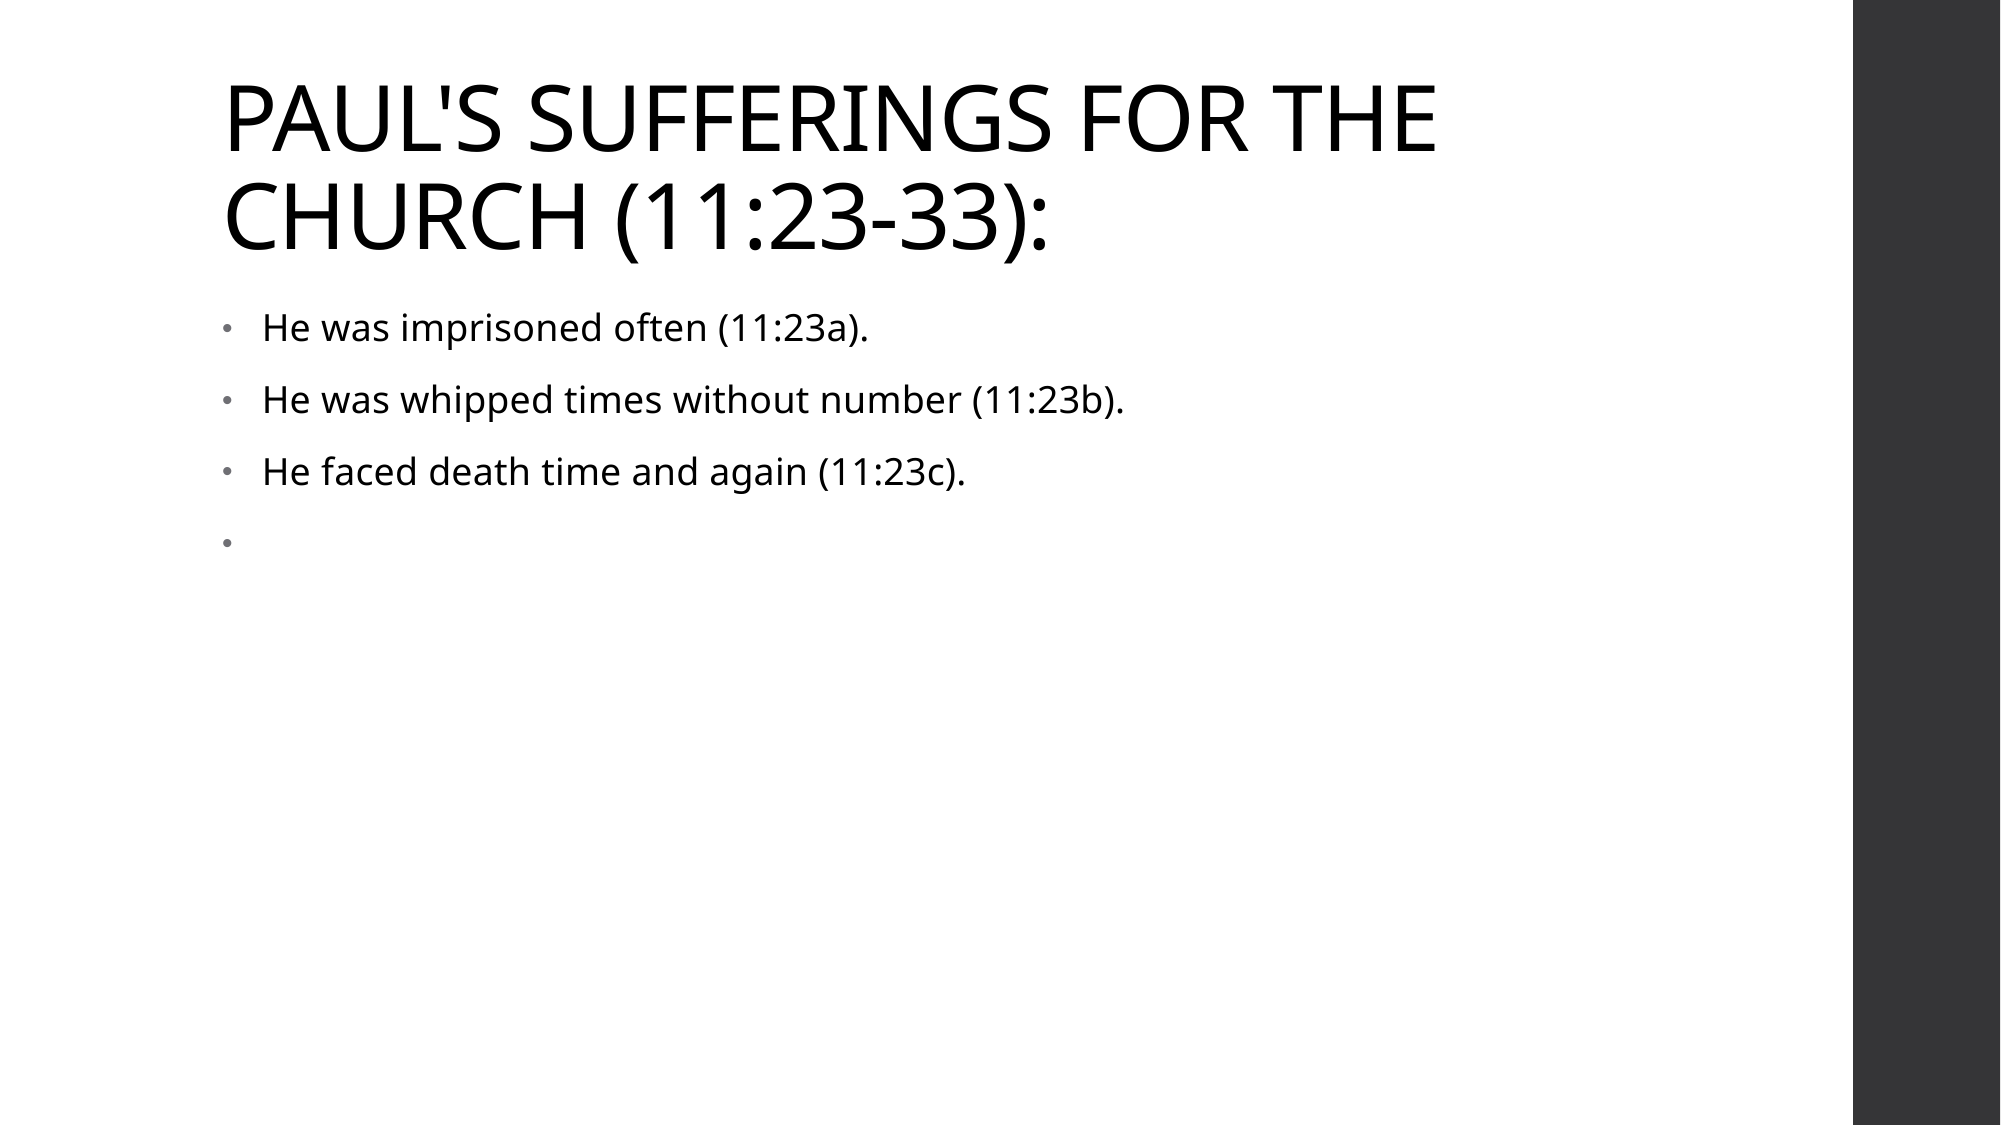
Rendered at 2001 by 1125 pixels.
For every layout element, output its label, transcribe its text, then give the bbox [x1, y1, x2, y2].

list He was imprisoned often (11:23a). He was whipped times without number (11:23b). He faced death time and again (11:23c). [206, 299, 1617, 1014]
title PAUL'S SUFFERINGS FOR THE CHURCH (11:23-33): [206, 60, 1797, 278]
